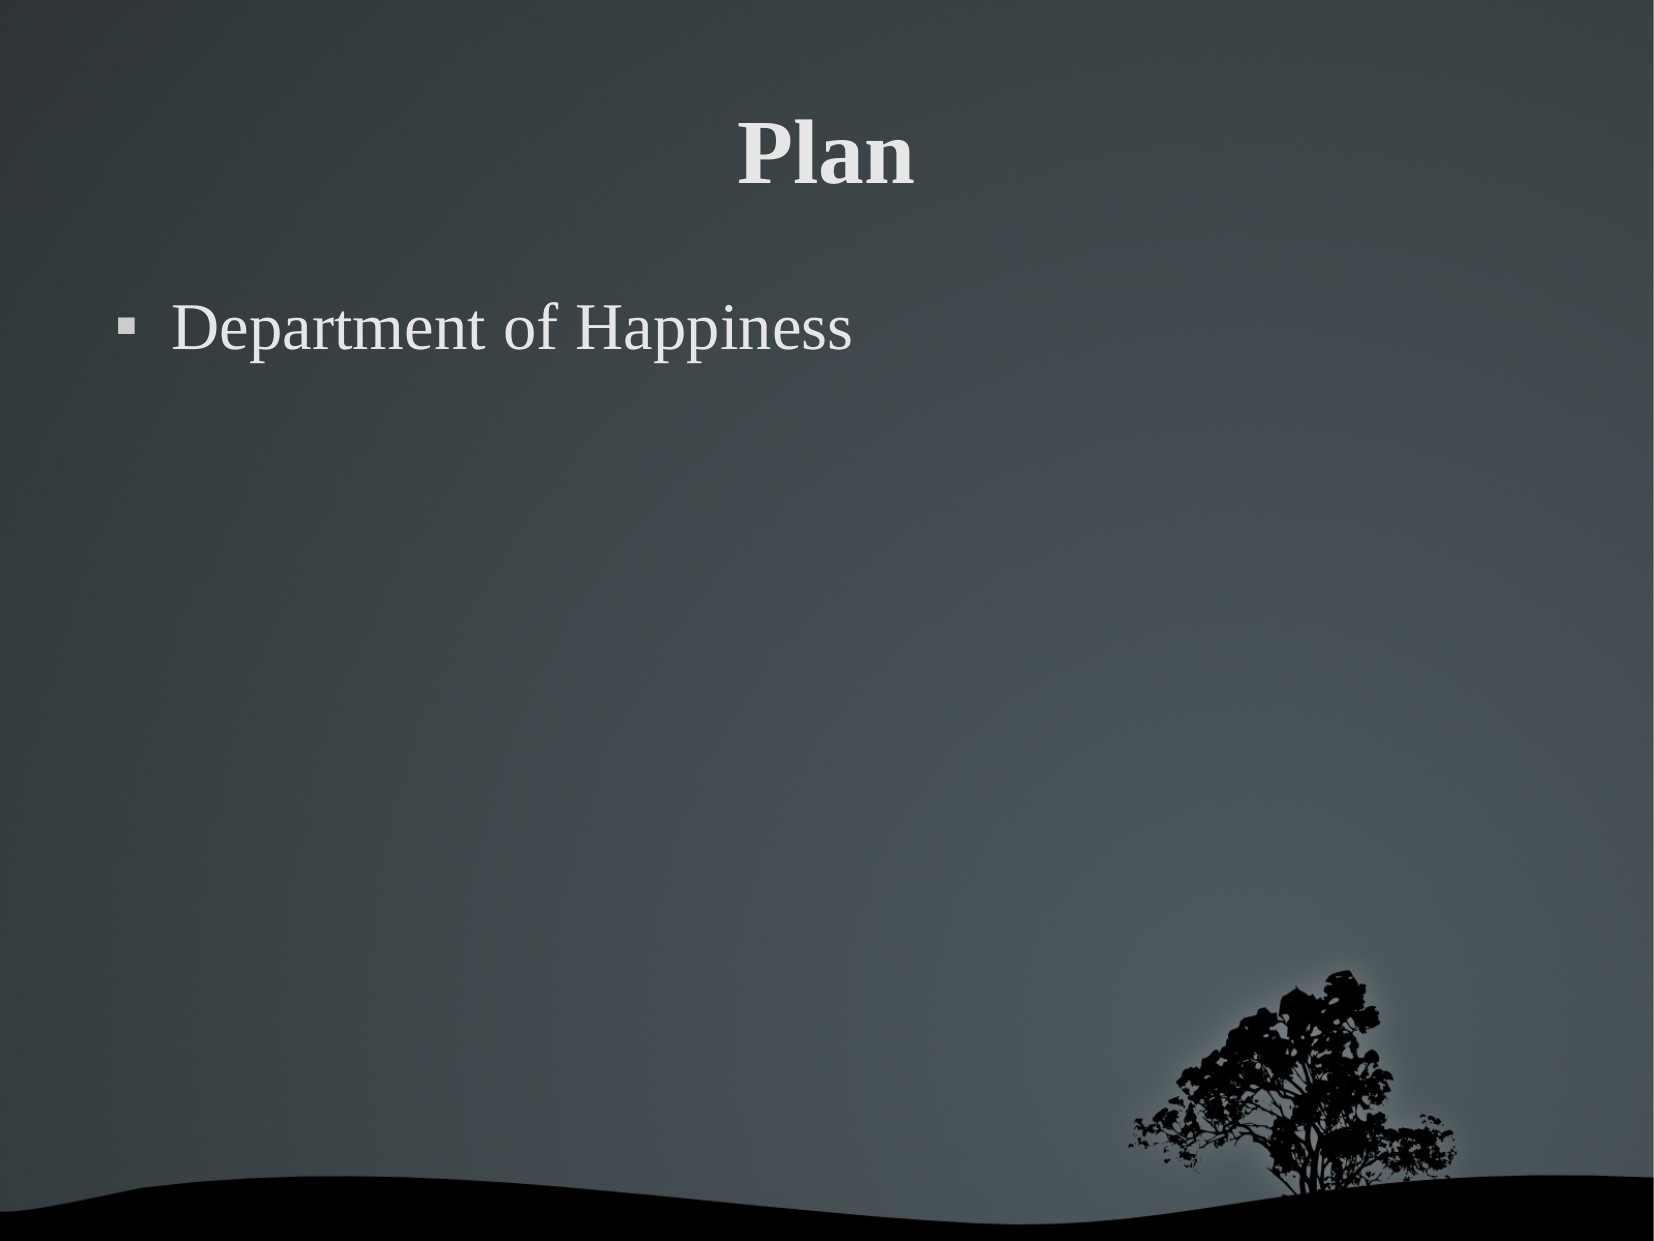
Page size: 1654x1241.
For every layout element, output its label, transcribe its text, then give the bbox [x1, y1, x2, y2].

picture [0, 0, 1654, 1241]
list Department of Happiness [82, 290, 1571, 1109]
title Plan [82, 49, 1571, 257]
